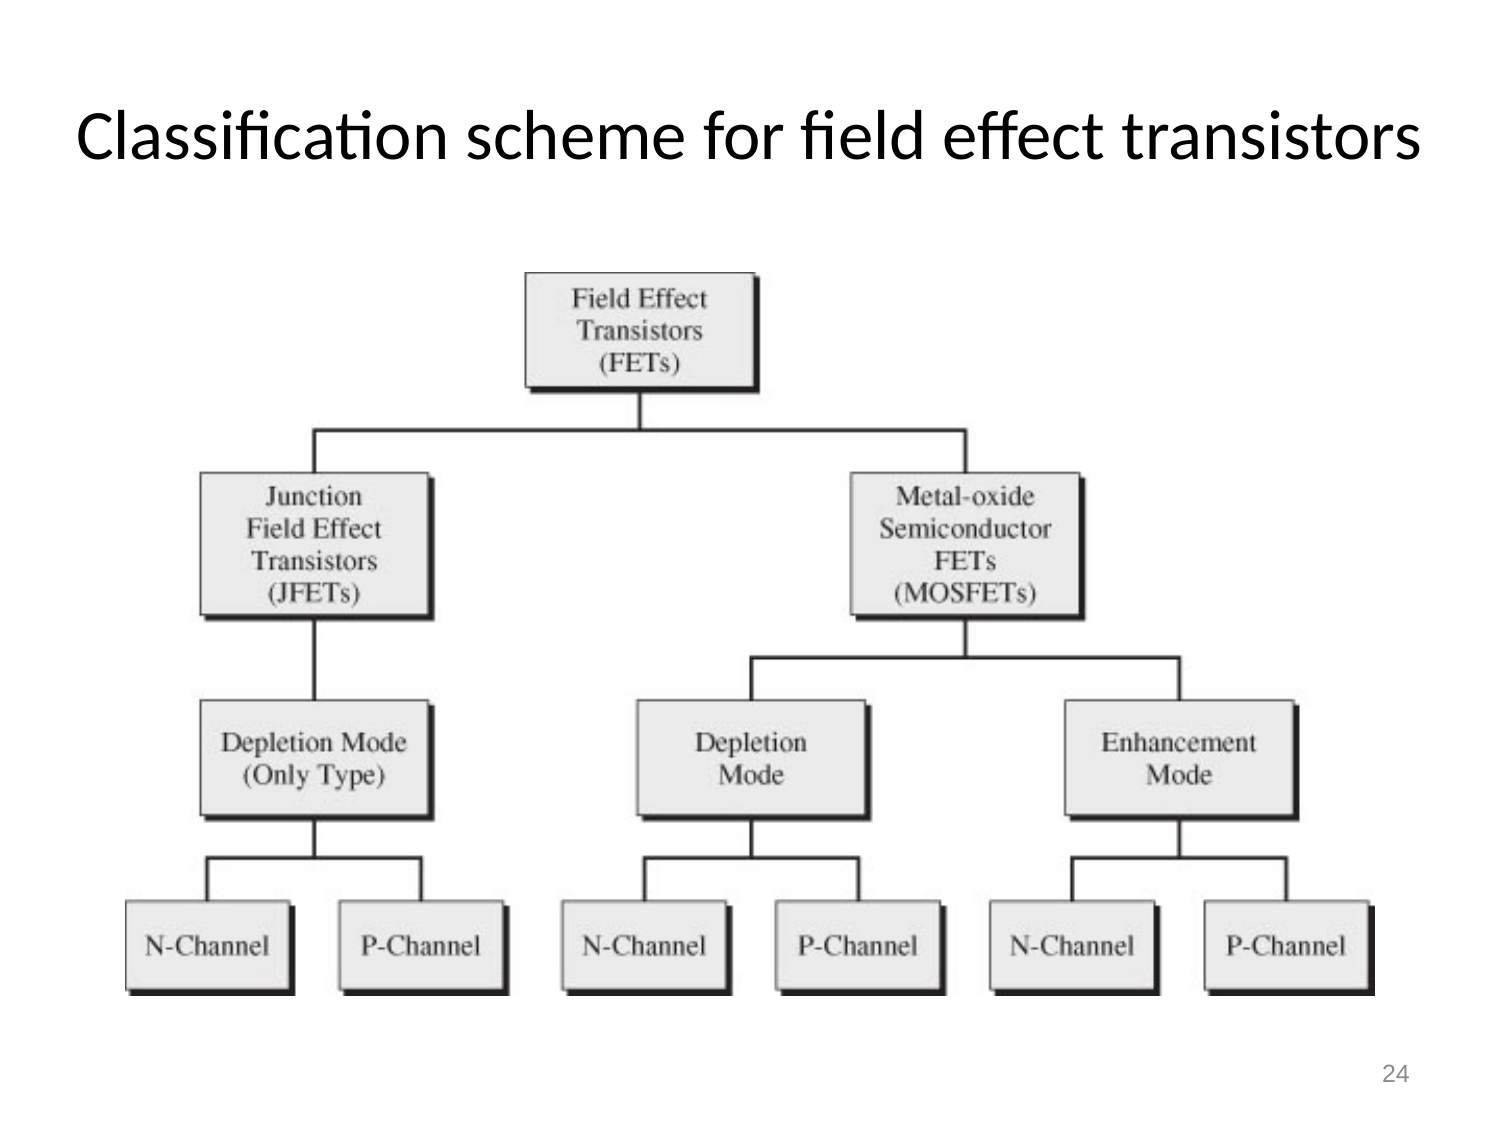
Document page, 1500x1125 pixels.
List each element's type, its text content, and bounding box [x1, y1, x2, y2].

picture [125, 272, 1375, 996]
slide_number <number> [1074, 1042, 1425, 1103]
title Classification scheme for field effect transistors [37, 37, 1463, 225]
